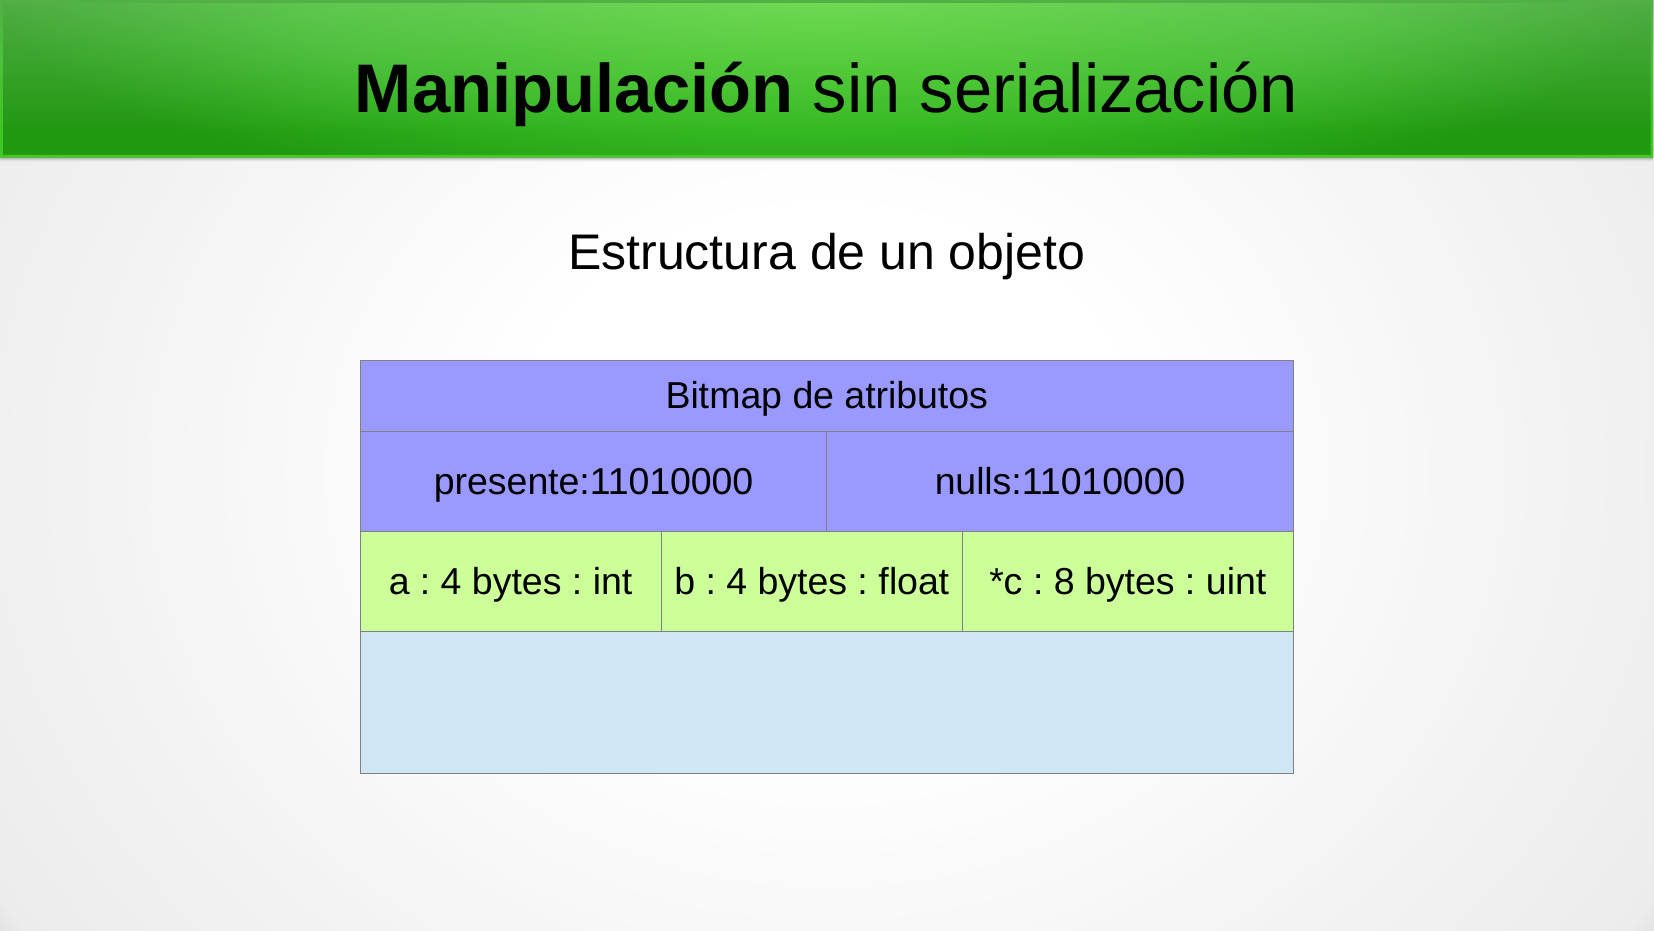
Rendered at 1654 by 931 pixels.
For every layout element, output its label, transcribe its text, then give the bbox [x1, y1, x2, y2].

title Manipulación sin serialización [82, 35, 1571, 142]
text_box Bitmap de atributos [360, 360, 1294, 431]
text_box presente:11010000 [360, 431, 826, 531]
text_box b : 4 bytes : float [661, 531, 962, 632]
text_box nulls:11010000 [826, 431, 1294, 531]
list Estructura de un objeto [82, 224, 1571, 319]
text_box a : 4 bytes : int [360, 531, 661, 632]
text_box *c : 8 bytes : uint [962, 531, 1294, 632]
text_box [360, 632, 1294, 774]
